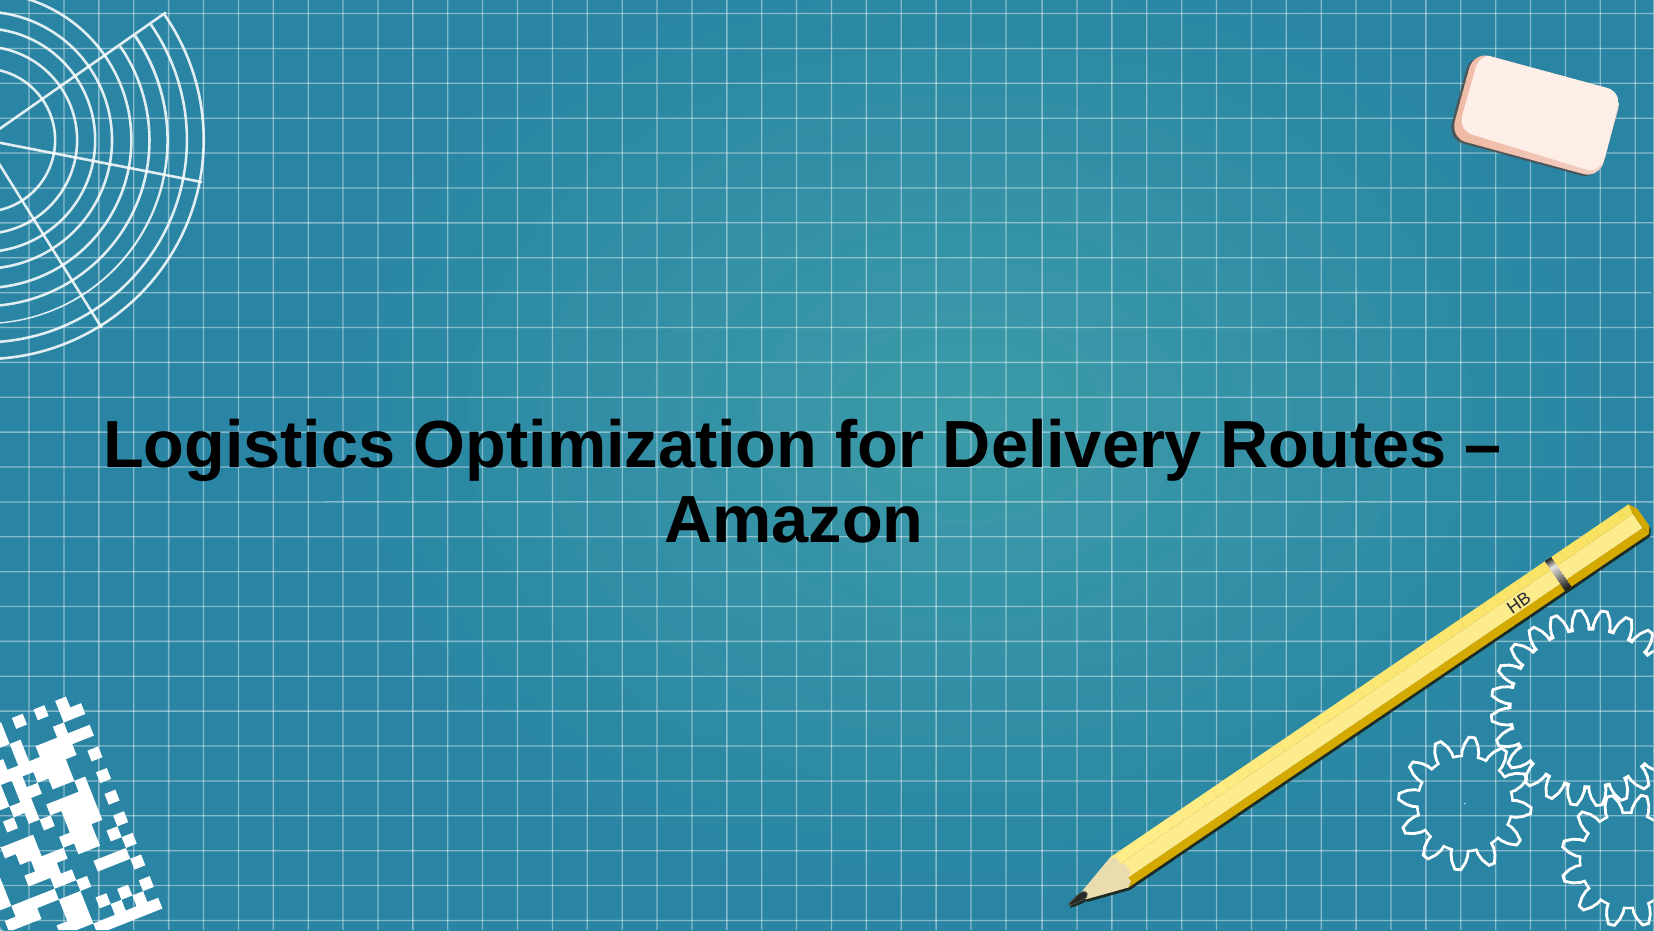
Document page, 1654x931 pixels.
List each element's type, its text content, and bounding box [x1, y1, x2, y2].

subtitle Logistics Optimization for Delivery Routes – Amazon [59, 0, 1548, 931]
